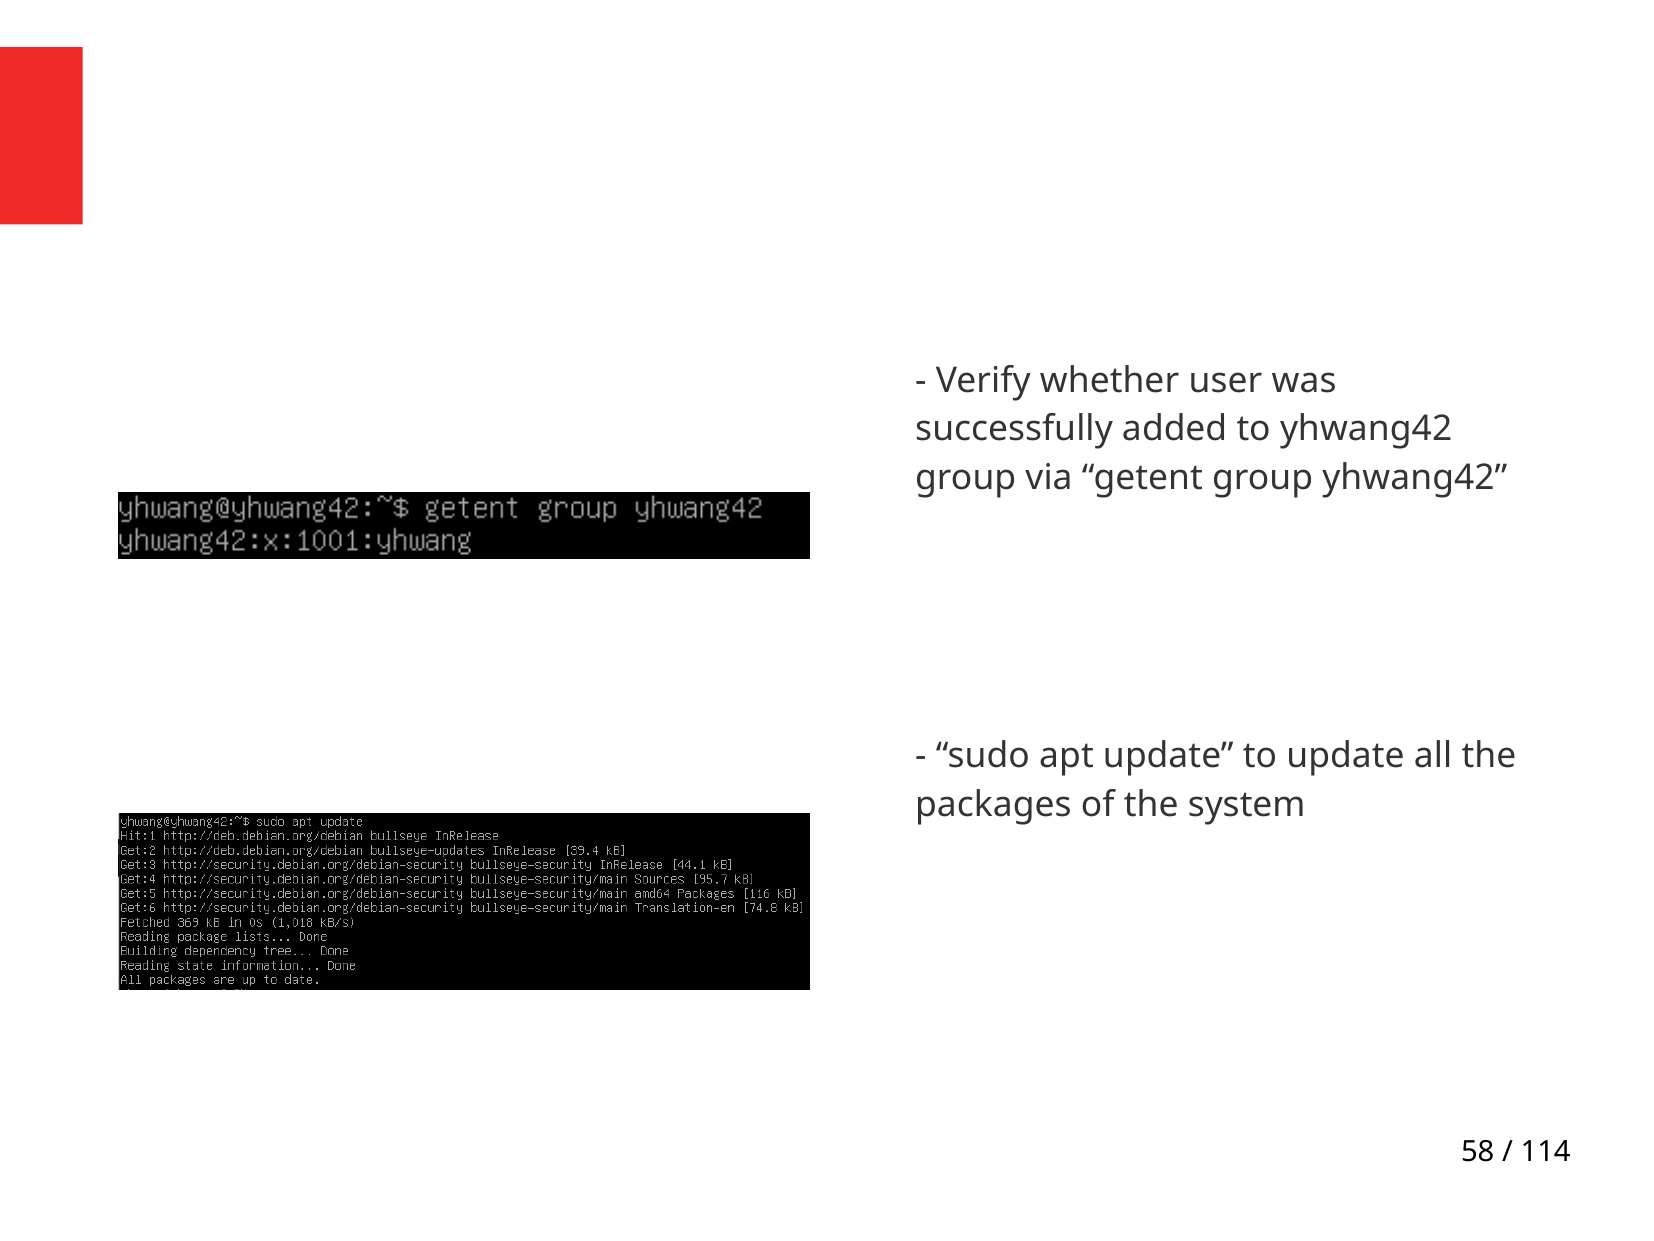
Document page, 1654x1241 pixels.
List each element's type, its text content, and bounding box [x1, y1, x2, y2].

list - Verify whether user was successfully added to yhwang42 group via “getent group yhwang42” [844, 354, 1536, 698]
picture [118, 813, 810, 990]
list - “sudo apt update” to update all the packages of the system [844, 730, 1536, 1074]
picture [118, 492, 810, 560]
